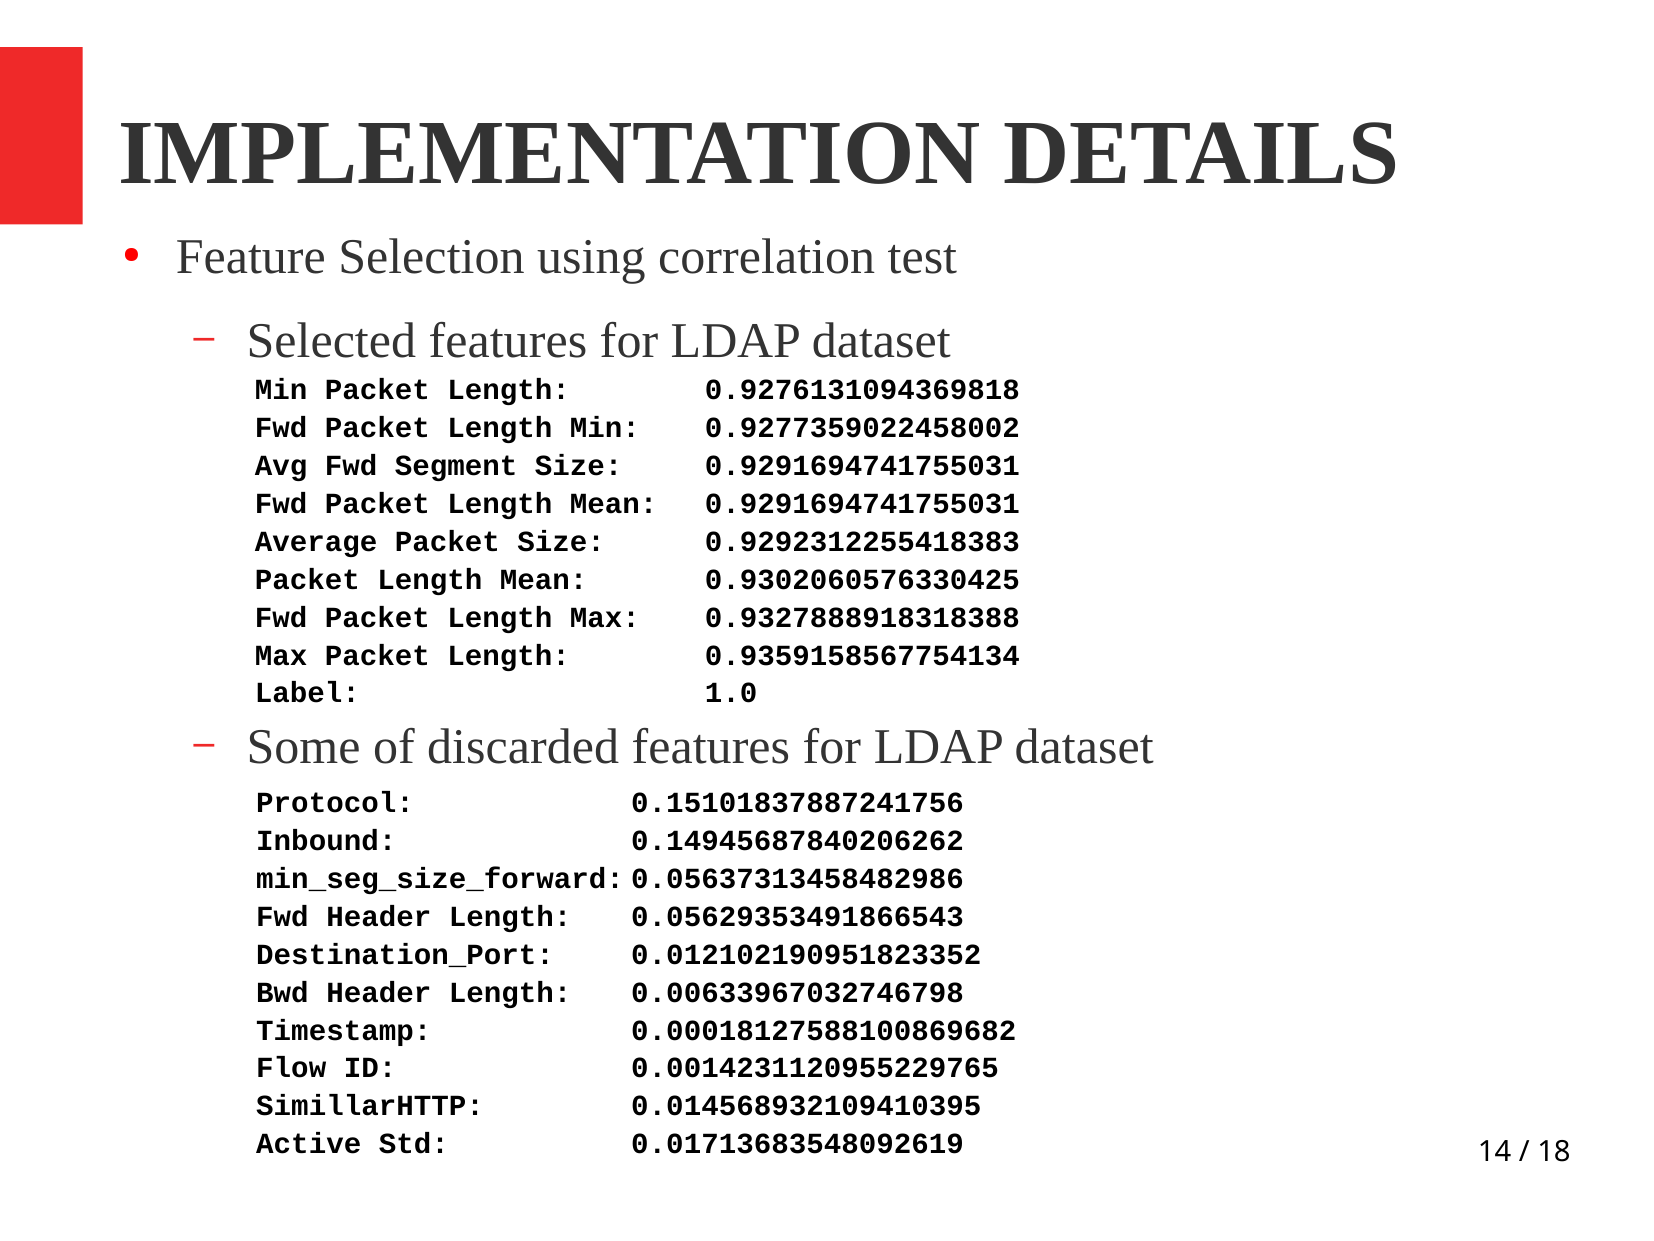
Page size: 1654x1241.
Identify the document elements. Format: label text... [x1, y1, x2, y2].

list Feature Selection using correlation test Selected features for LDAP dataset [105, 228, 1523, 376]
list Some of discarded features for LDAP dataset [105, 718, 1523, 781]
text_box Protocol: 0.15101837887241756 Inbound: 0.14945687840206262 min_seg_size_forward: 0.05637313458482986 Fwd Header Length: 0.05629353491866543 Destination_Port: 0.012102190951823352 Bwd Header Length: 0.00633967032746798 Timestamp: 0.00018127588100869682 Flow ID: 0.0014231120955229765 SimillarHTTP: 0.014568932109410395 Active Std: 0.01713683548092619 [241, 776, 1532, 1171]
text_box Min Packet Length: 0.9276131094369818 Fwd Packet Length Min: 0.9277359022458002 Avg Fwd Segment Size: 0.9291694741755031 Fwd Packet Length Mean: 0.9291694741755031 Average Packet Size: 0.9292312255418383 Packet Length Mean: 0.9302060576330425 Fwd Packet Length Max: 0.9327888918318388 Max Packet Length: 0.9359158567754134 Label: 1.0 [240, 363, 1531, 739]
title IMPLEMENTATION DETAILS [118, 49, 1571, 257]
